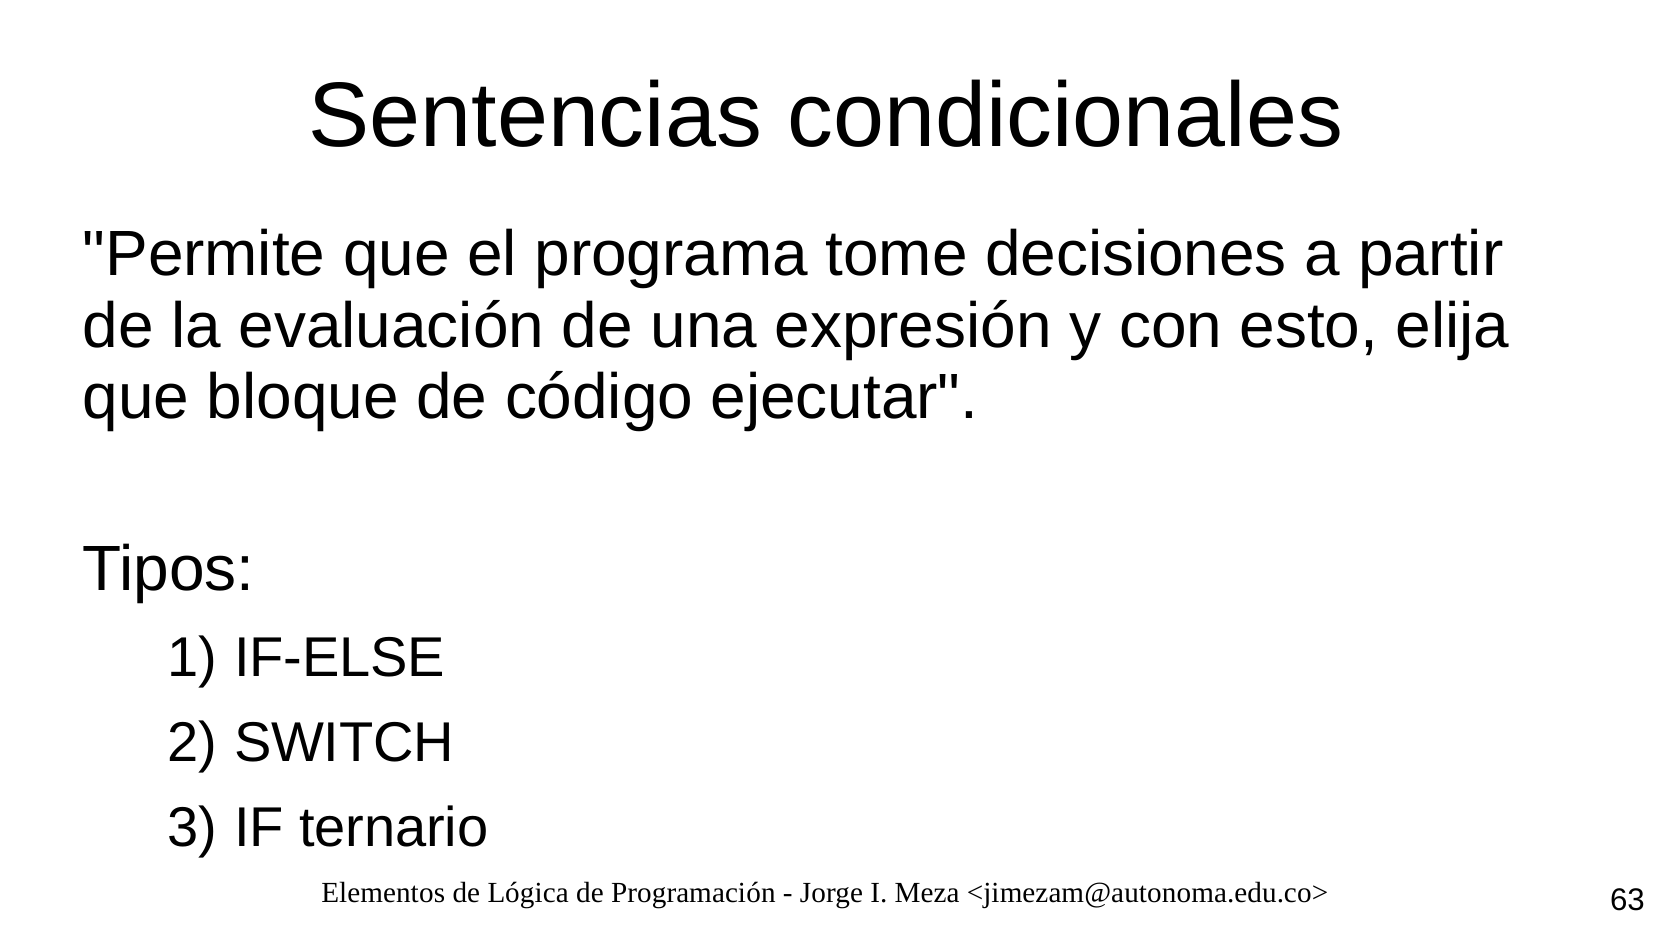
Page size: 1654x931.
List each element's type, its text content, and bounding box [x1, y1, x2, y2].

list "Permite que el programa tome decisiones a partir de la evaluación de una expresión y con esto, elija que bloque de código ejecutar". Tipos: IF-ELSE SWITCH IF ternario [82, 217, 1571, 863]
title Sentencias condicionales [82, 37, 1571, 193]
